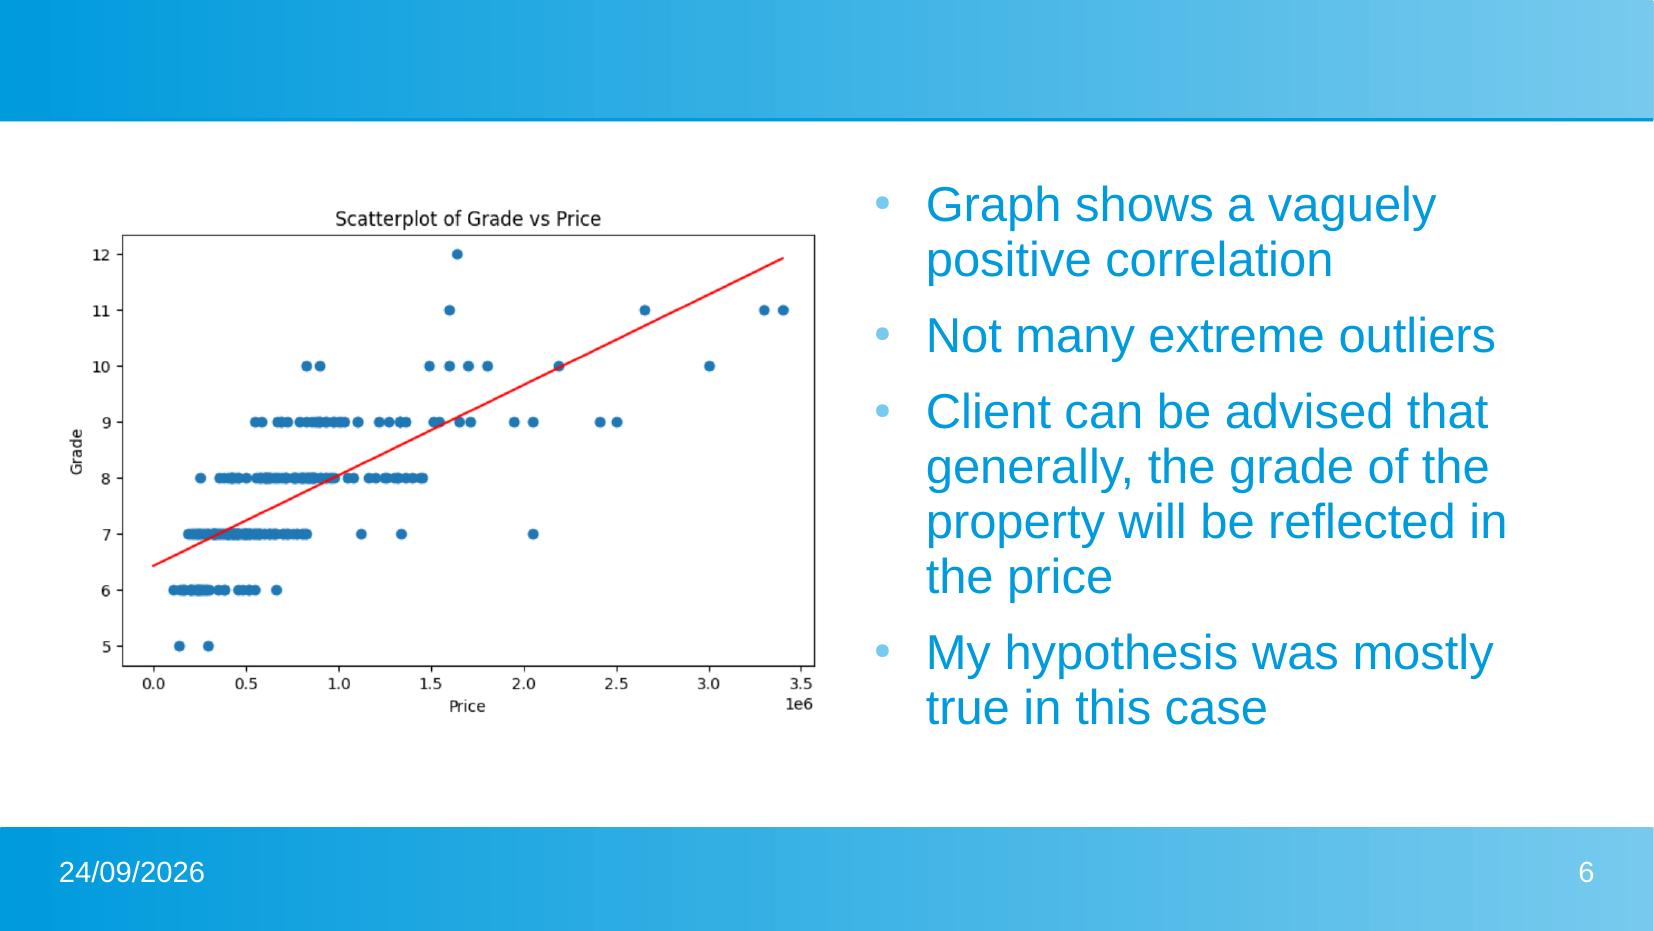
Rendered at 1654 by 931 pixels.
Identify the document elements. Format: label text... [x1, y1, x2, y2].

list Graph shows a vaguely positive correlation Not many extreme outliers Client can be advised that generally, the grade of the property will be reflected in the price My hypothesis was mostly true in this case [856, 177, 1565, 739]
title [59, 29, 1595, 108]
picture [58, 206, 827, 715]
